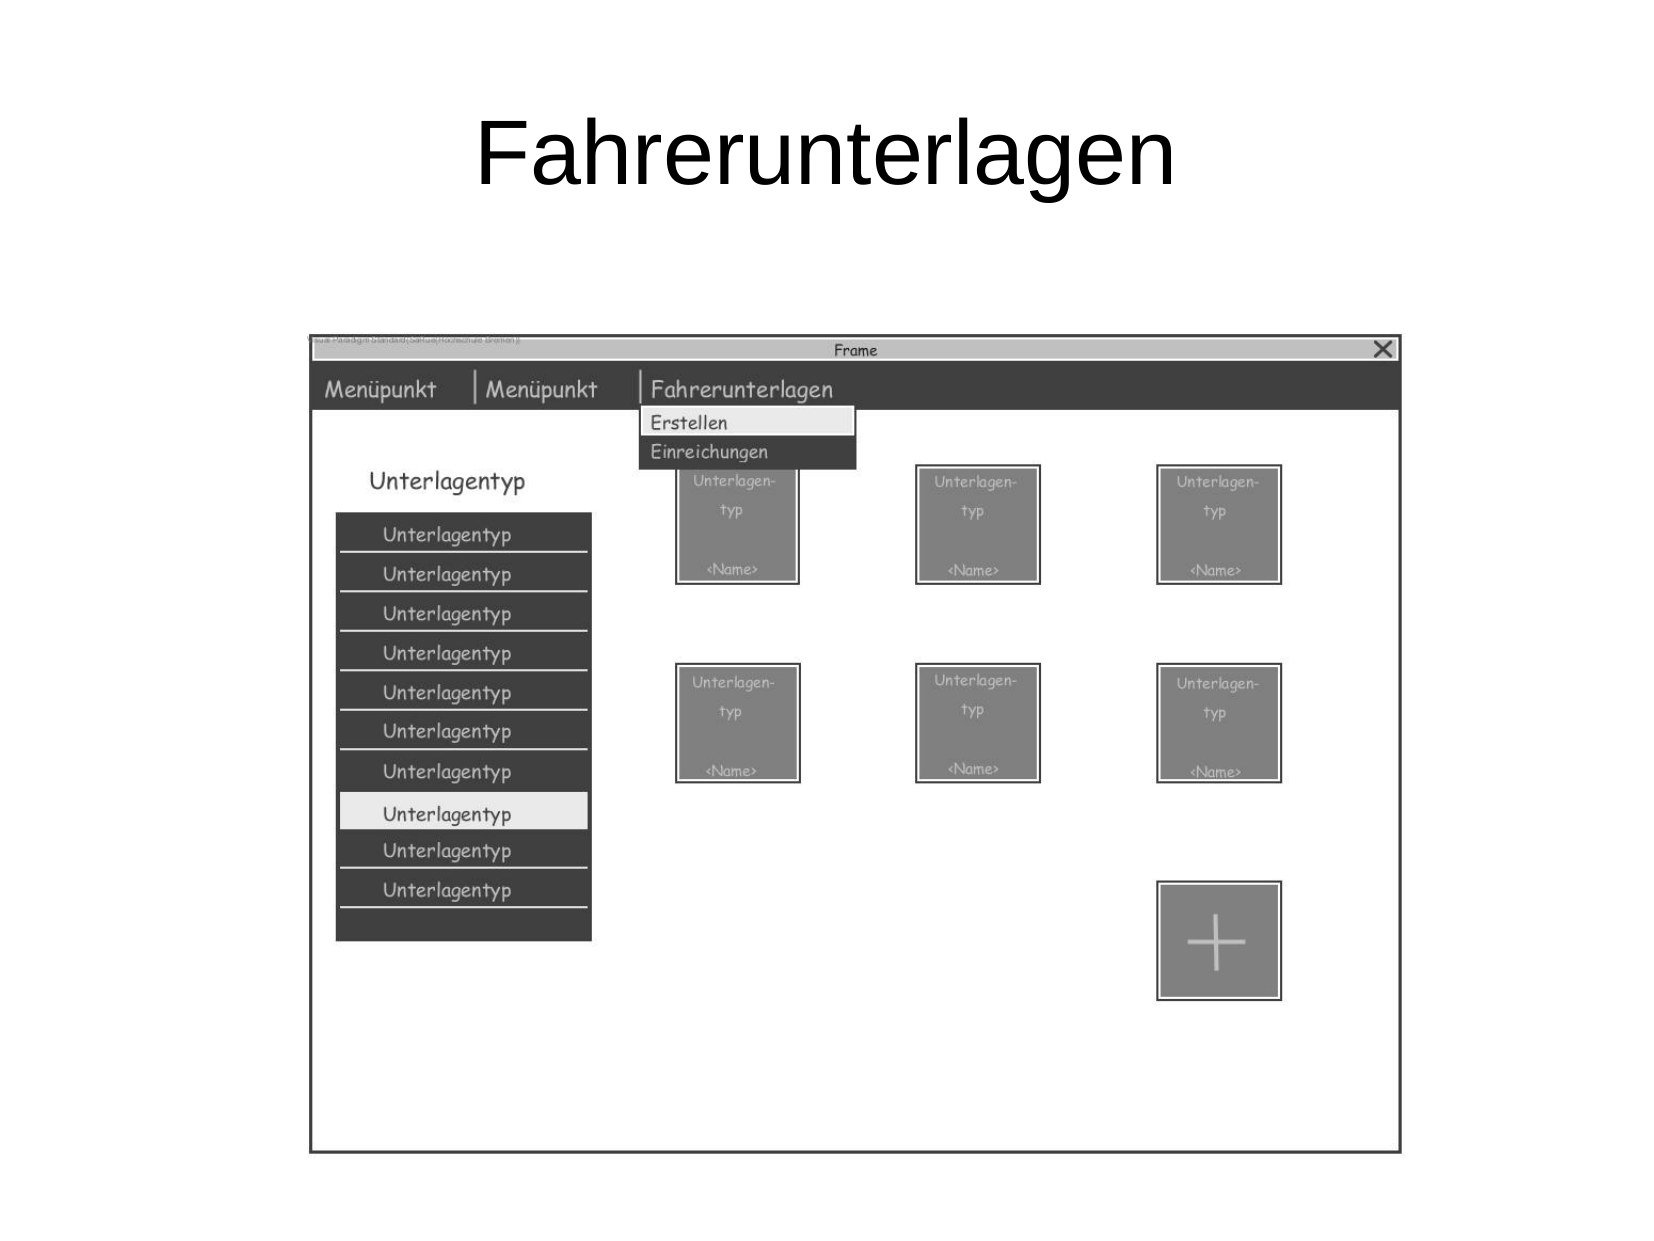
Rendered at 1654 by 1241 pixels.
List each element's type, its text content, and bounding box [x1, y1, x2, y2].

title Fahrerunterlagen [82, 49, 1571, 257]
picture [307, 332, 1406, 1158]
